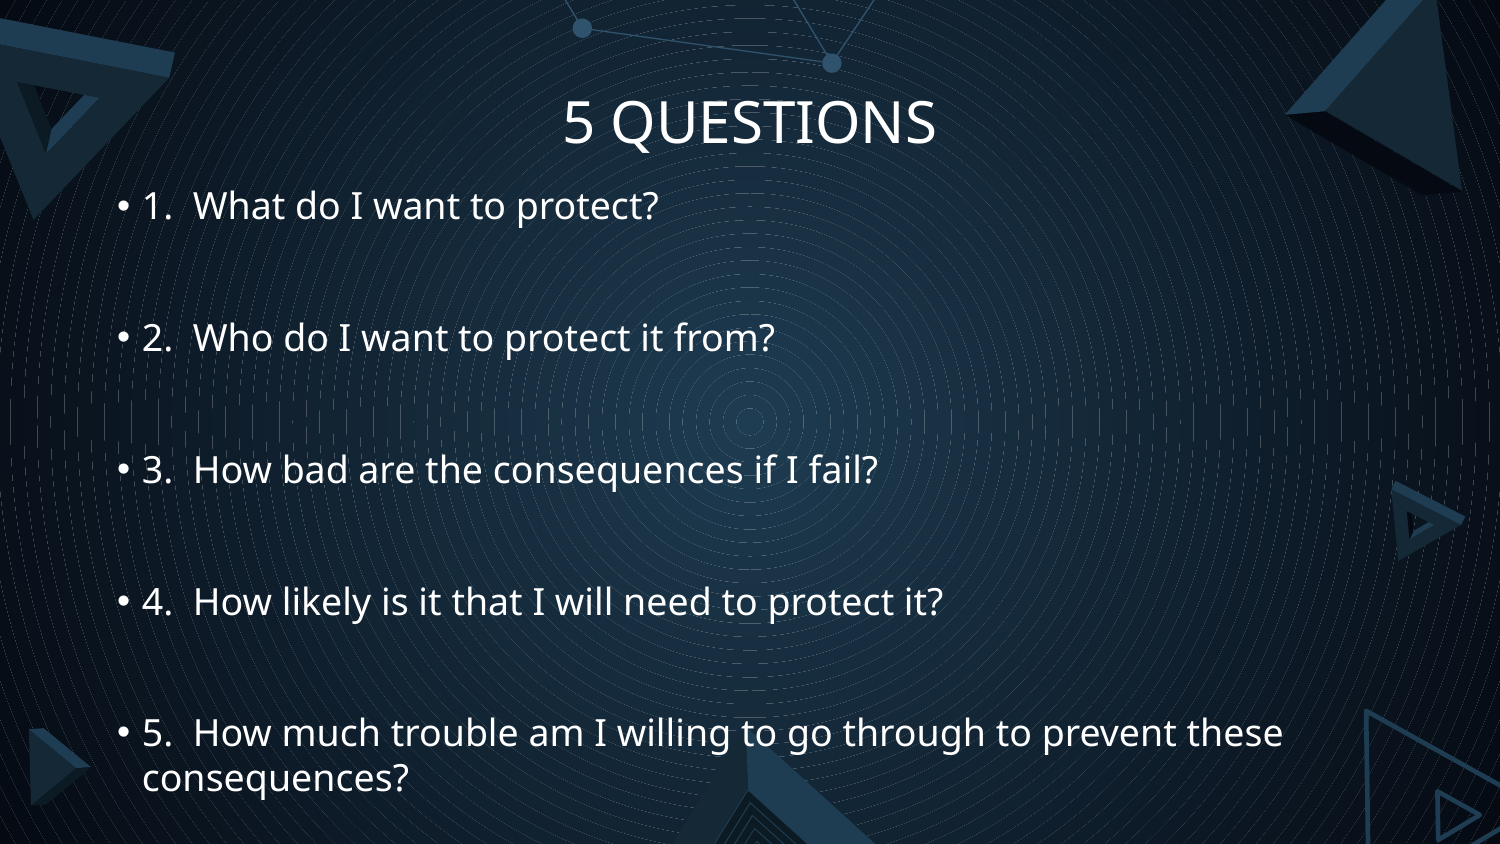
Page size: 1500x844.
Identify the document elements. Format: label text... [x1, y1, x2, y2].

title 5 QUESTIONS [116, 96, 1383, 145]
list 1. What do I want to protect? 2. Who do I want to protect it from? 3. How bad are the consequences if I fail? 4. How likely is it that I will need to protect it? 5. How much trouble am I willing to go through to prevent these consequences? [116, 167, 1383, 833]
